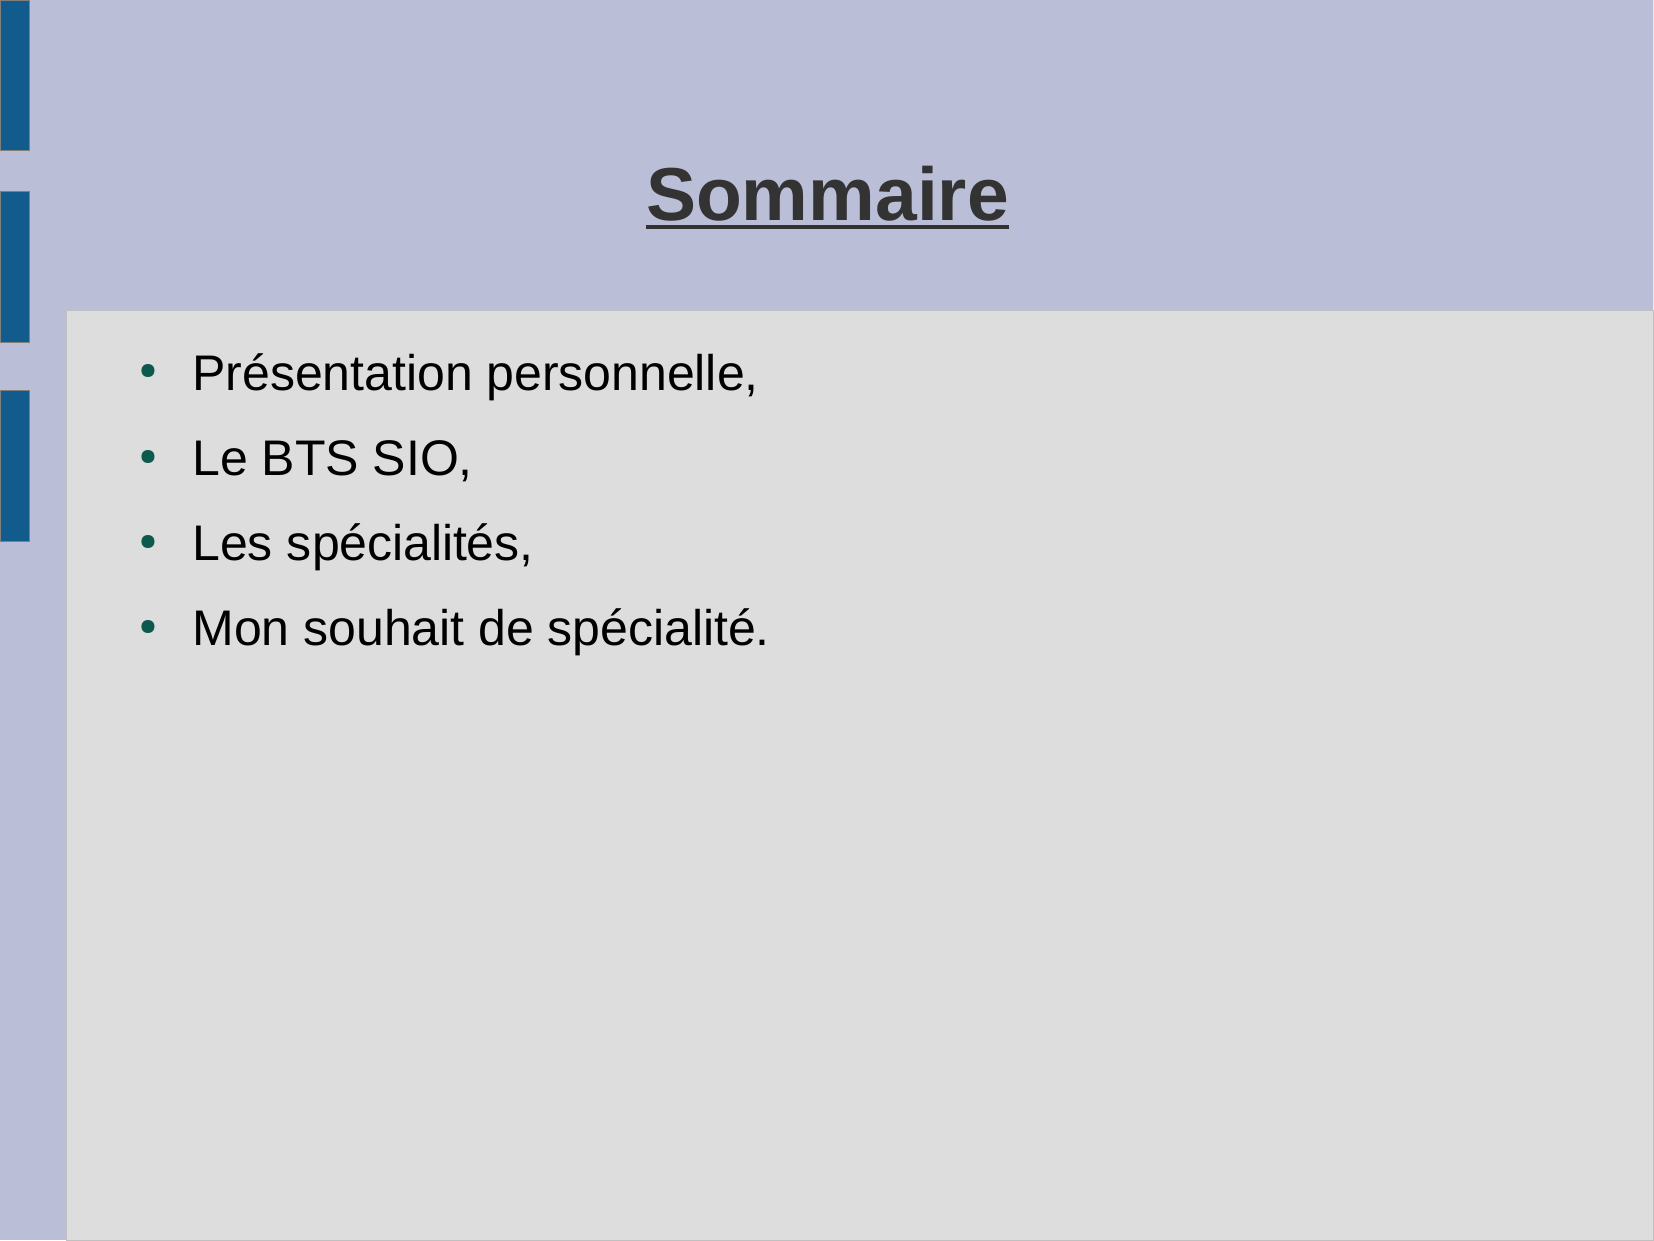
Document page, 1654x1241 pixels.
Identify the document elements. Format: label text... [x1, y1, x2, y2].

title Sommaire [121, 91, 1534, 299]
list Présentation personnelle, Le BTS SIO, Les spécialités, Mon souhait de spécialité. [121, 344, 1534, 1127]
